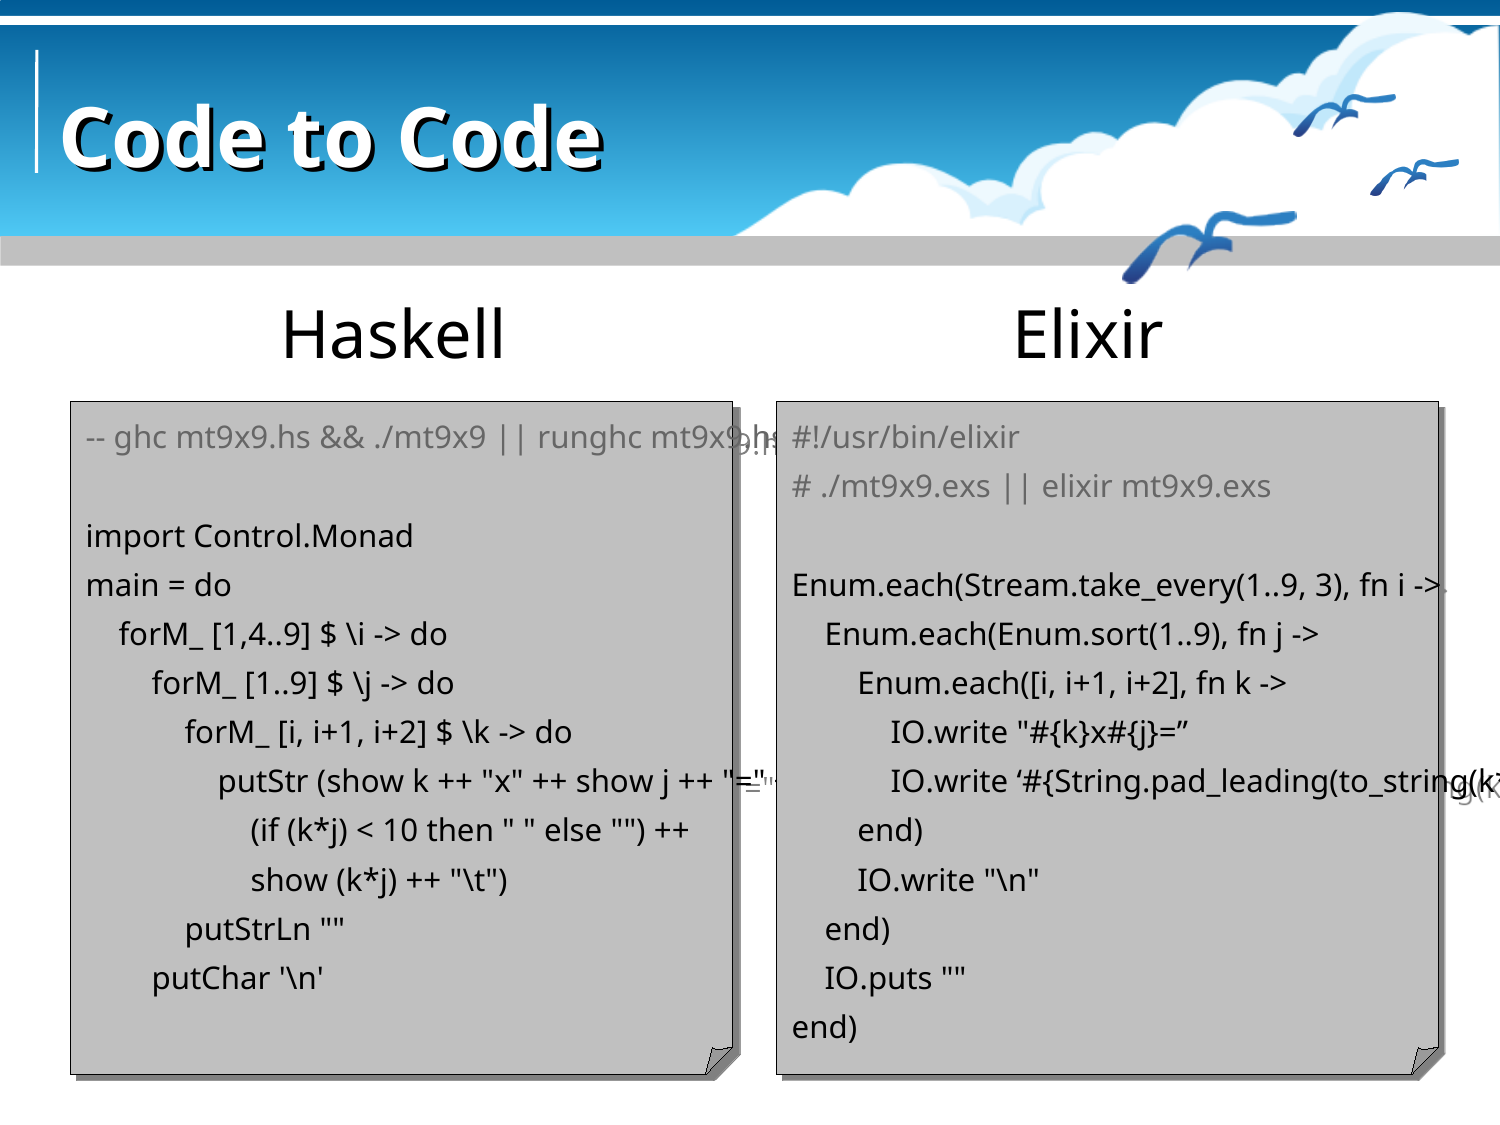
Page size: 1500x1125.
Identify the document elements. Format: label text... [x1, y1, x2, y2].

text_box -- ghc mt9x9.hs && ./mt9x9 || runghc mt9x9.hs import Control.Monad main = do forM_ [1,4..9] $ \i -> do forM_ [1..9] $ \j -> do forM_ [i, i+1, i+2] $ \k -> do putStr (show k ++ "x" ++ show j ++ "=" ++ (if (k*j) < 10 then " " else "") ++ show (k*j) ++ "\t") putStrLn "" putChar '\n' [70, 401, 733, 1075]
text_box #!/usr/bin/elixir # ./mt9x9.exs || elixir mt9x9.exs Enum.each(Stream.take_every(1..9, 3), fn i -> Enum.each(Enum.sort(1..9), fn j -> Enum.each([i, i+1, i+2], fn k -> IO.write "#{k}x#{j}=” IO.write ‘#{String.pad_leading(to_string(k*j),2)}\t" end) IO.write "\n" end) IO.puts "" end) [776, 401, 1439, 1075]
title Code to Code [59, 86, 1465, 186]
picture [730, 12, 1500, 284]
text_box Haskell [265, 283, 585, 388]
text_box Elixir [998, 283, 1252, 388]
